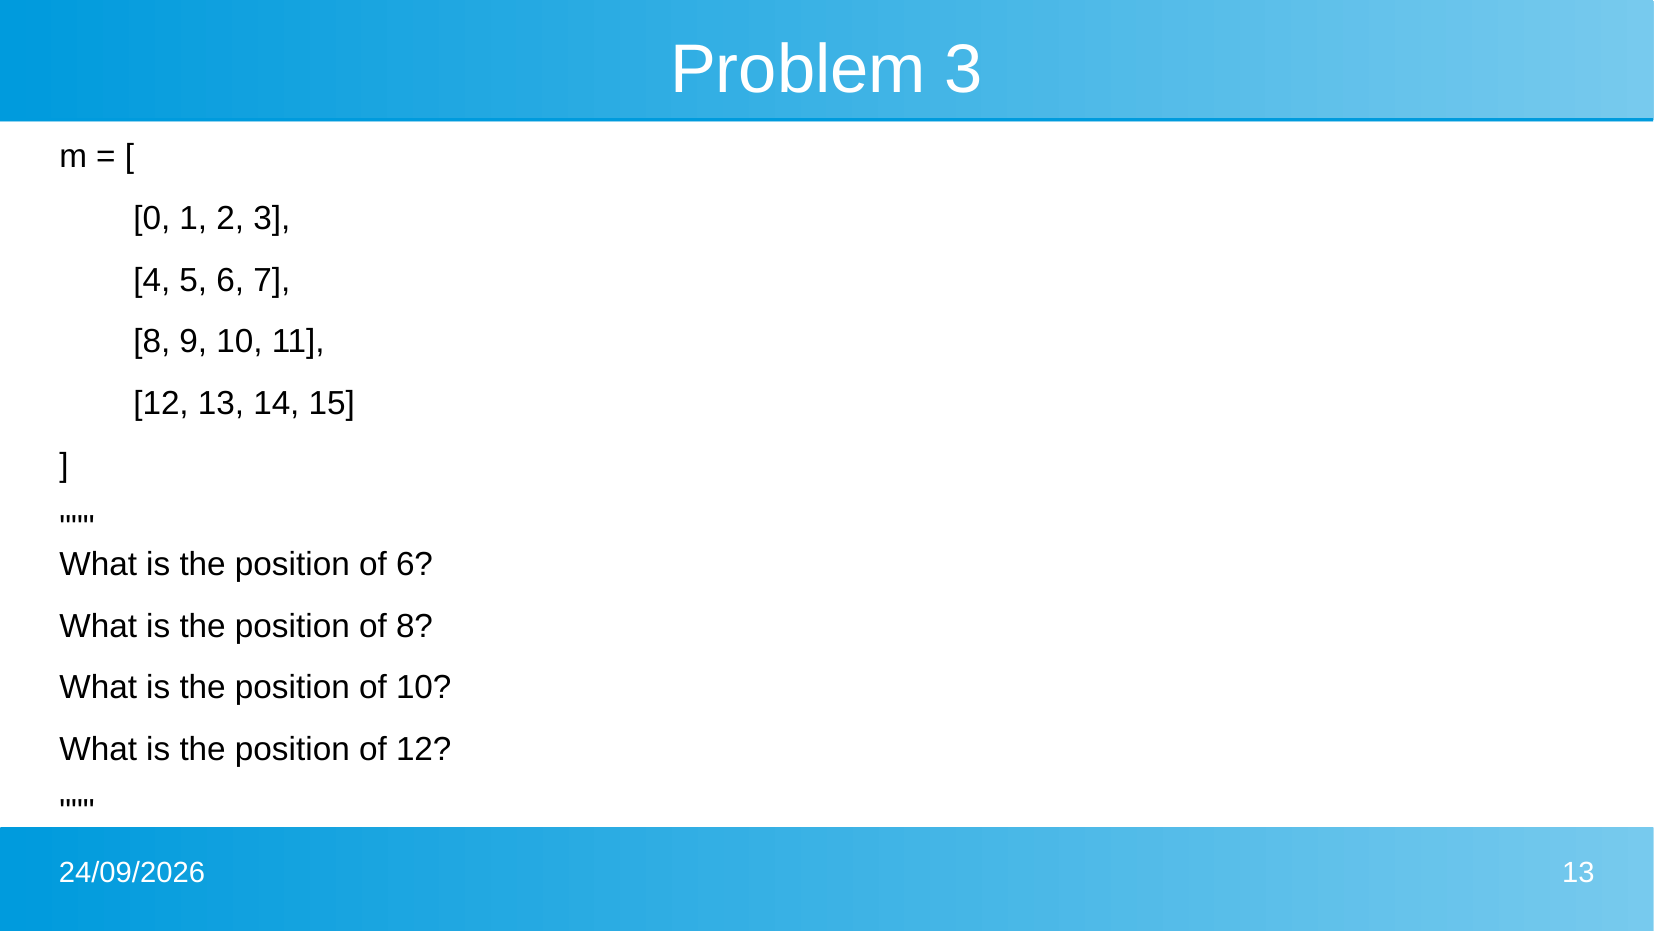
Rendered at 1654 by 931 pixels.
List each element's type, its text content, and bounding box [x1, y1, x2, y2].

text_box m = [ [0, 1, 2, 3], [4, 5, 6, 7], [8, 9, 10, 11], [12, 13, 14, 15] ] """ What is the position of 6? What is the position of 8? What is the position of 10? What is the position of 12? """ [44, 129, 987, 597]
title Problem 3 [59, 29, 1595, 108]
